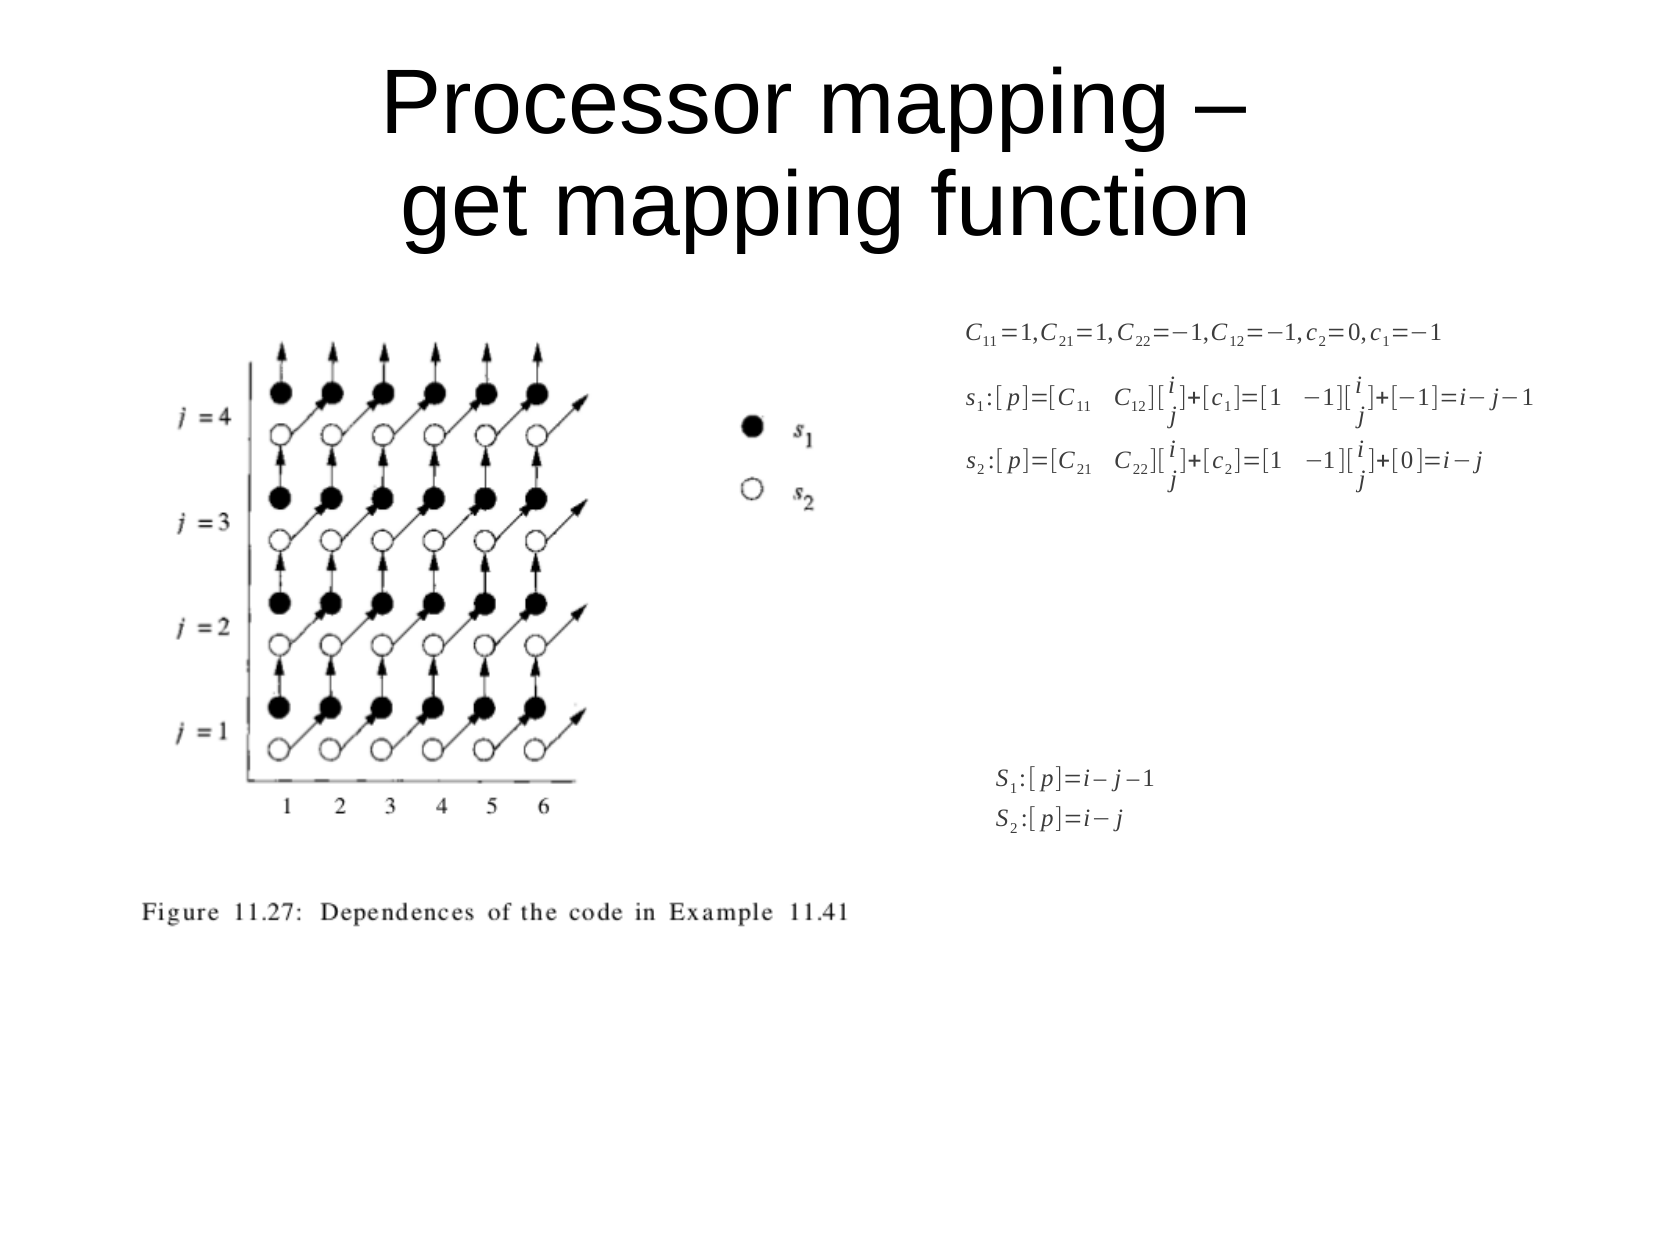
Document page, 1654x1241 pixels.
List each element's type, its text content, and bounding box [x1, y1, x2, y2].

title Processor mapping – get mapping function [82, 49, 1571, 257]
chart [958, 318, 1448, 350]
picture [97, 314, 884, 950]
chart [989, 765, 1162, 797]
chart [960, 435, 1490, 493]
chart [989, 805, 1130, 837]
chart [959, 372, 1540, 429]
